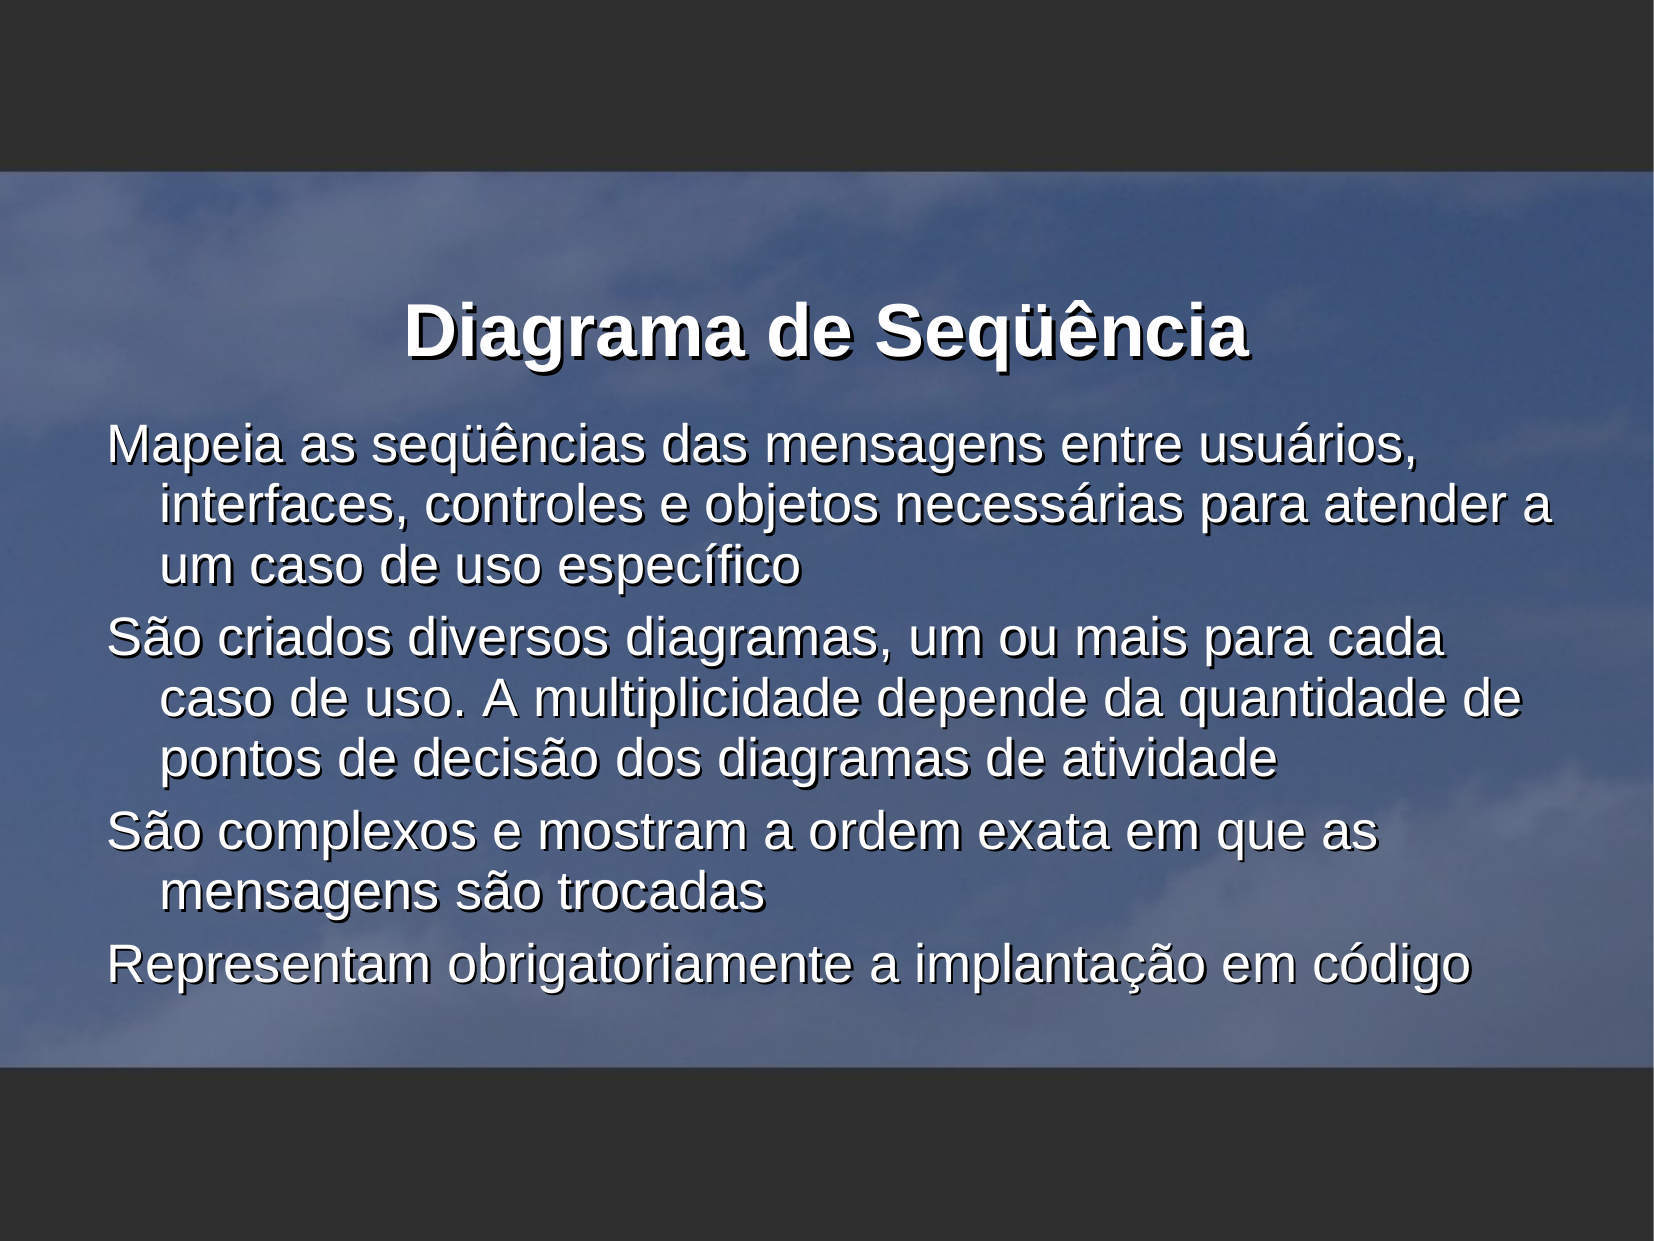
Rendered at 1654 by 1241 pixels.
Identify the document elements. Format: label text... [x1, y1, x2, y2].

list Mapeia as seqüências das mensagens entre usuários, interfaces, controles e objetos necessárias para atender a um caso de uso específico São criados diversos diagramas, um ou mais para cada caso de uso. A multiplicidade depende da quantidade de pontos de decisão dos diagramas de atividade São complexos e mostram a ordem exata em que as mensagens são trocadas Representam obrigatoriamente a implantação em código [88, 413, 1565, 994]
picture [0, 0, 1654, 1241]
title Diagrama de Seqüência [88, 249, 1565, 412]
